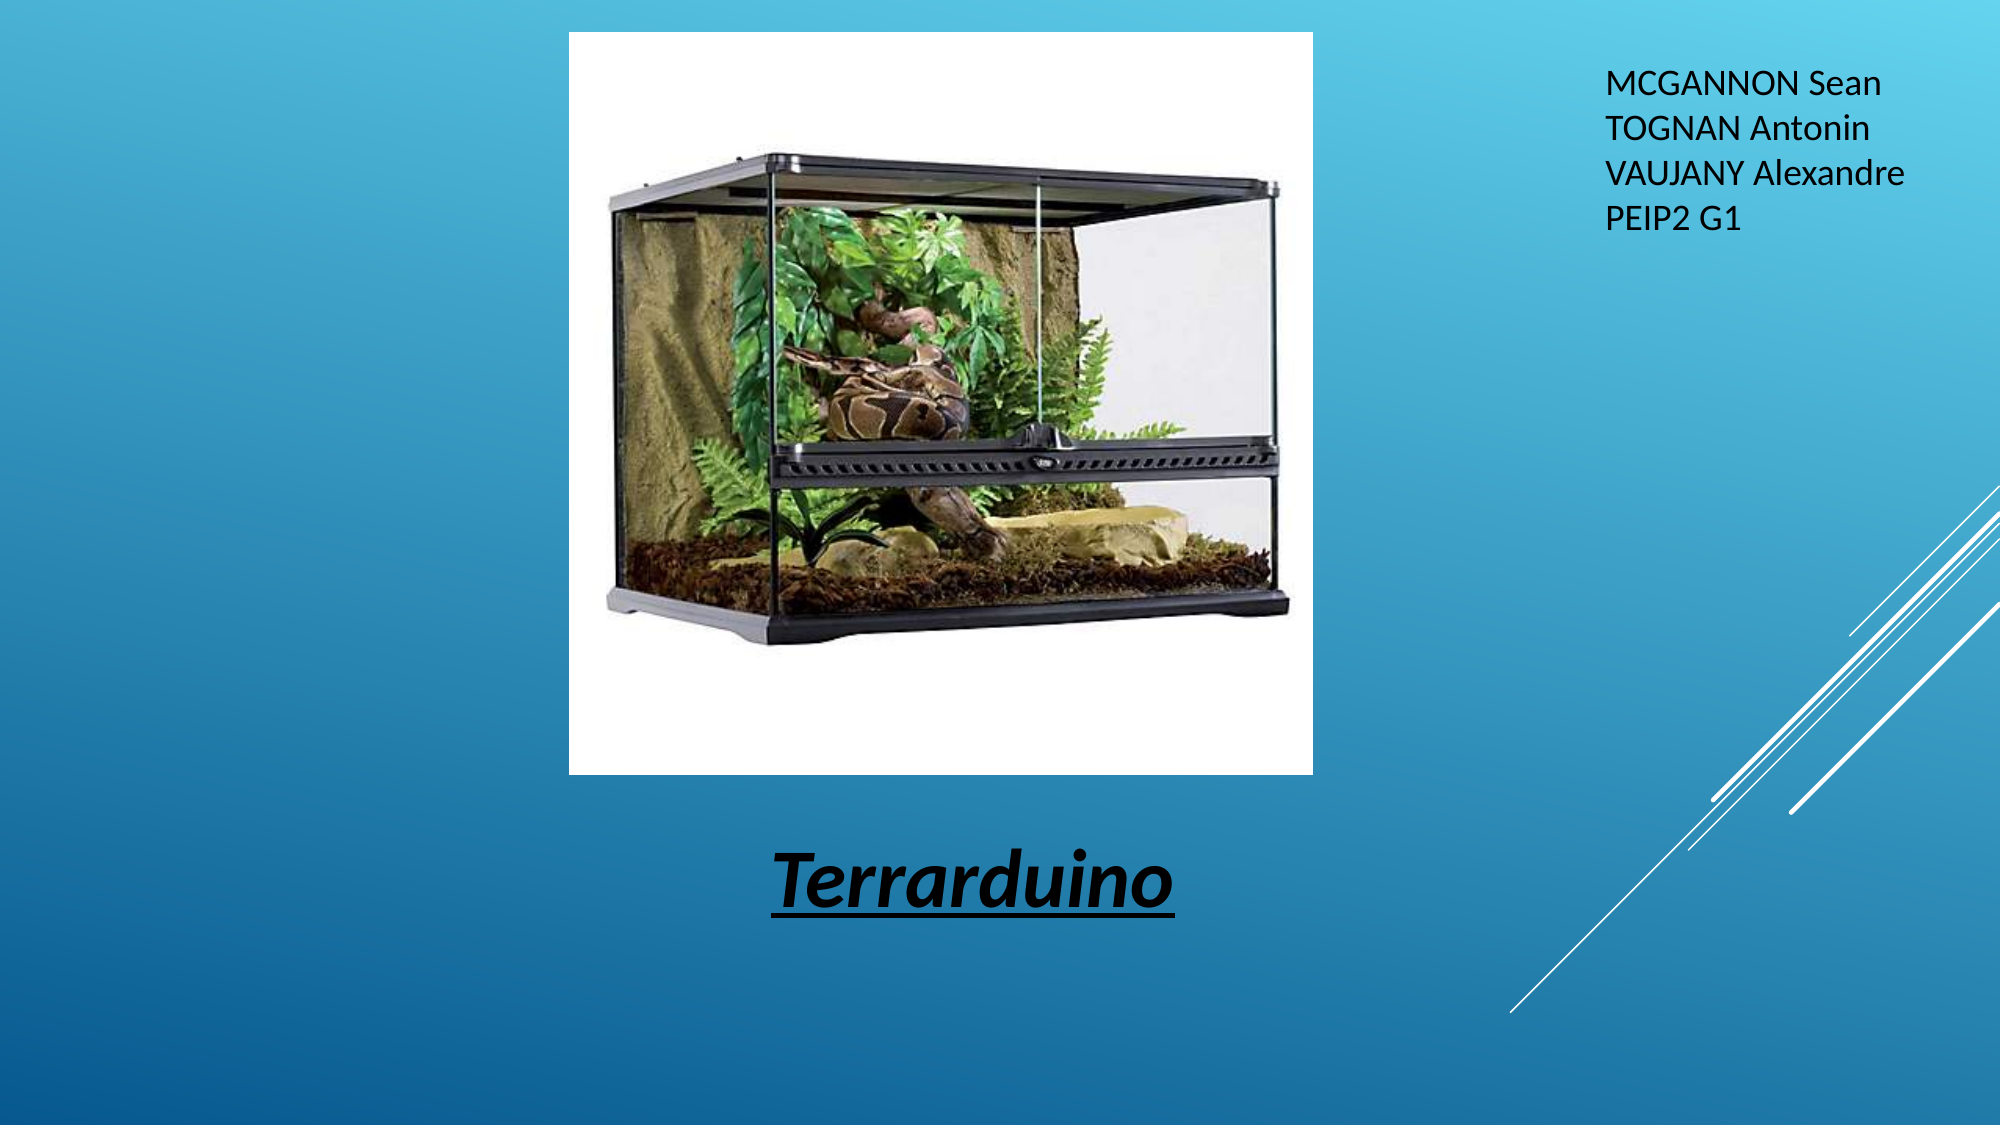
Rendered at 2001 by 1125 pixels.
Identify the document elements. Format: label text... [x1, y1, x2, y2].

picture [569, 32, 1313, 775]
text_box Terrarduino [753, 816, 1193, 933]
text_box MCGANNON Sean TOGNAN Antonin VAUJANY Alexandre PEIP2 G1 [1590, 50, 1925, 248]
